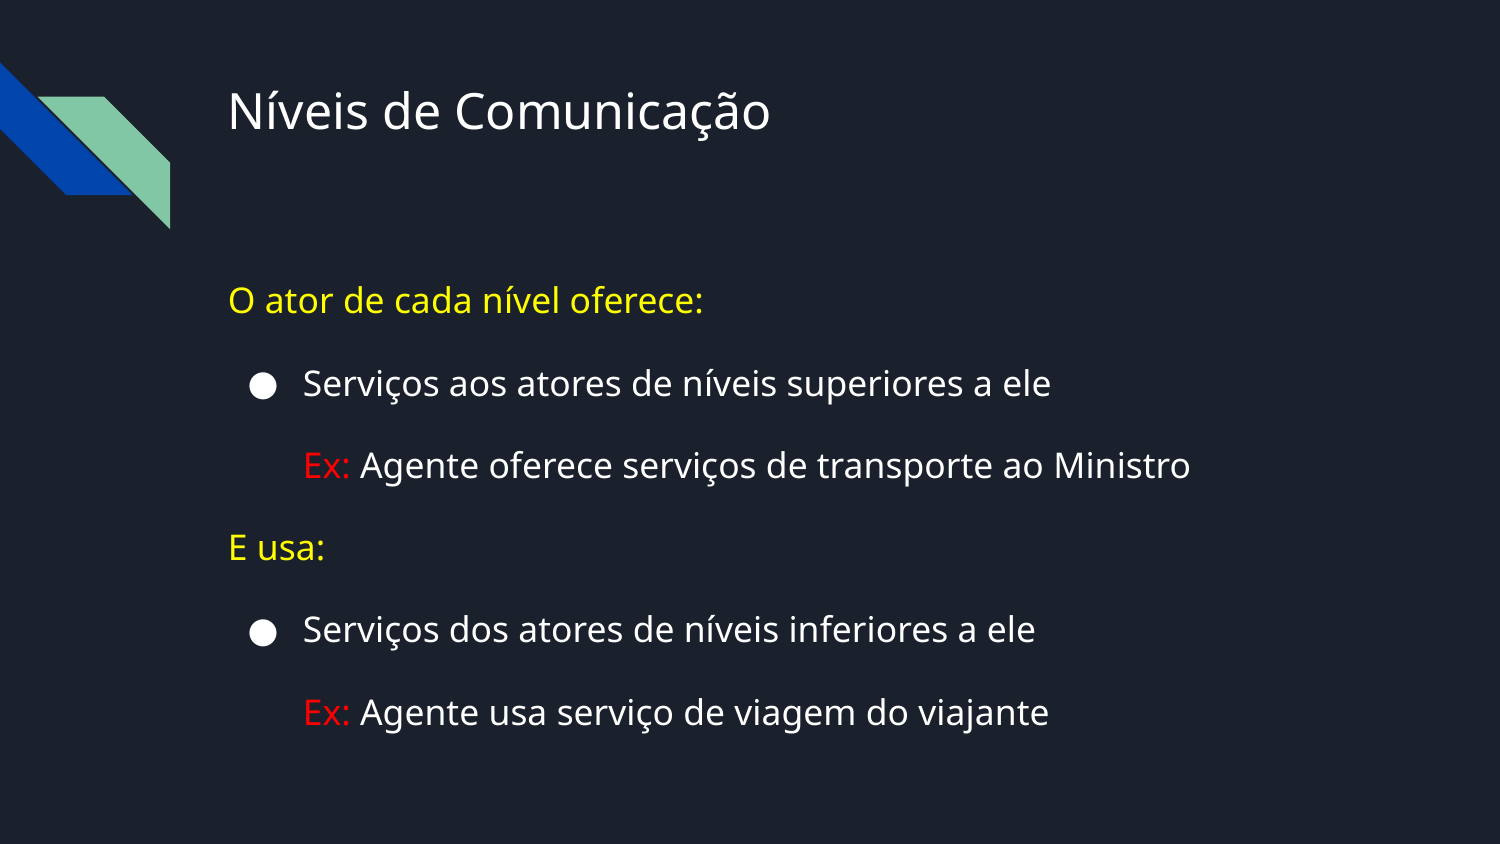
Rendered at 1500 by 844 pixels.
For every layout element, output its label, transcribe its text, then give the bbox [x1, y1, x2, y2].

title Níveis de Comunicação [212, 64, 1368, 215]
list O ator de cada nível oferece: Serviços aos atores de níveis superiores a ele Ex: Agente oferece serviços de transporte ao Ministro E usa: Serviços dos atores de níveis inferiores a ele Ex: Agente usa serviço de viagem do viajante [212, 257, 1368, 735]
